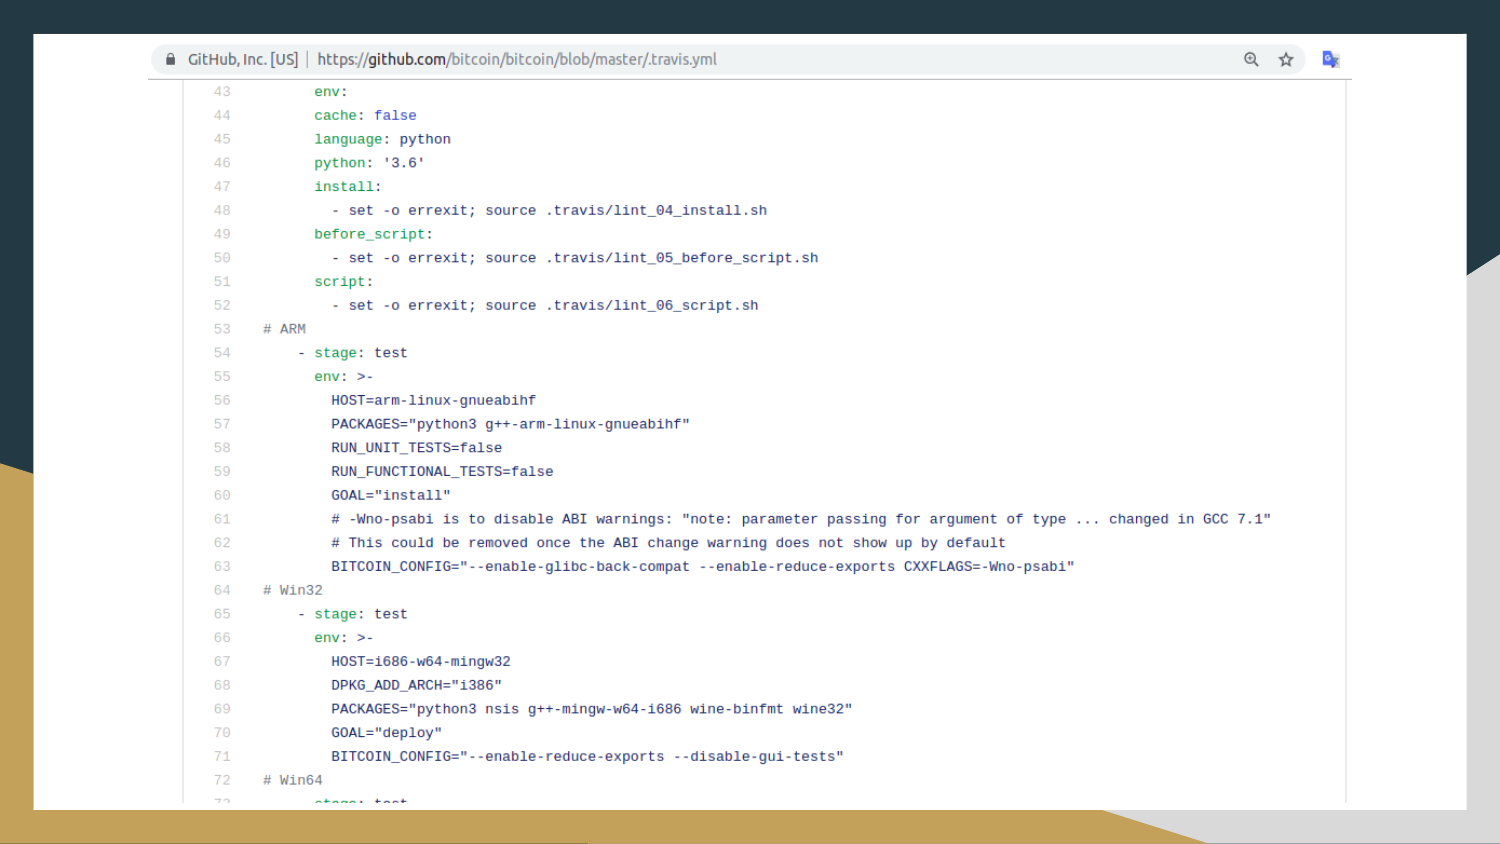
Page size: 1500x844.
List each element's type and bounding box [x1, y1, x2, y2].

picture [148, 40, 1352, 803]
